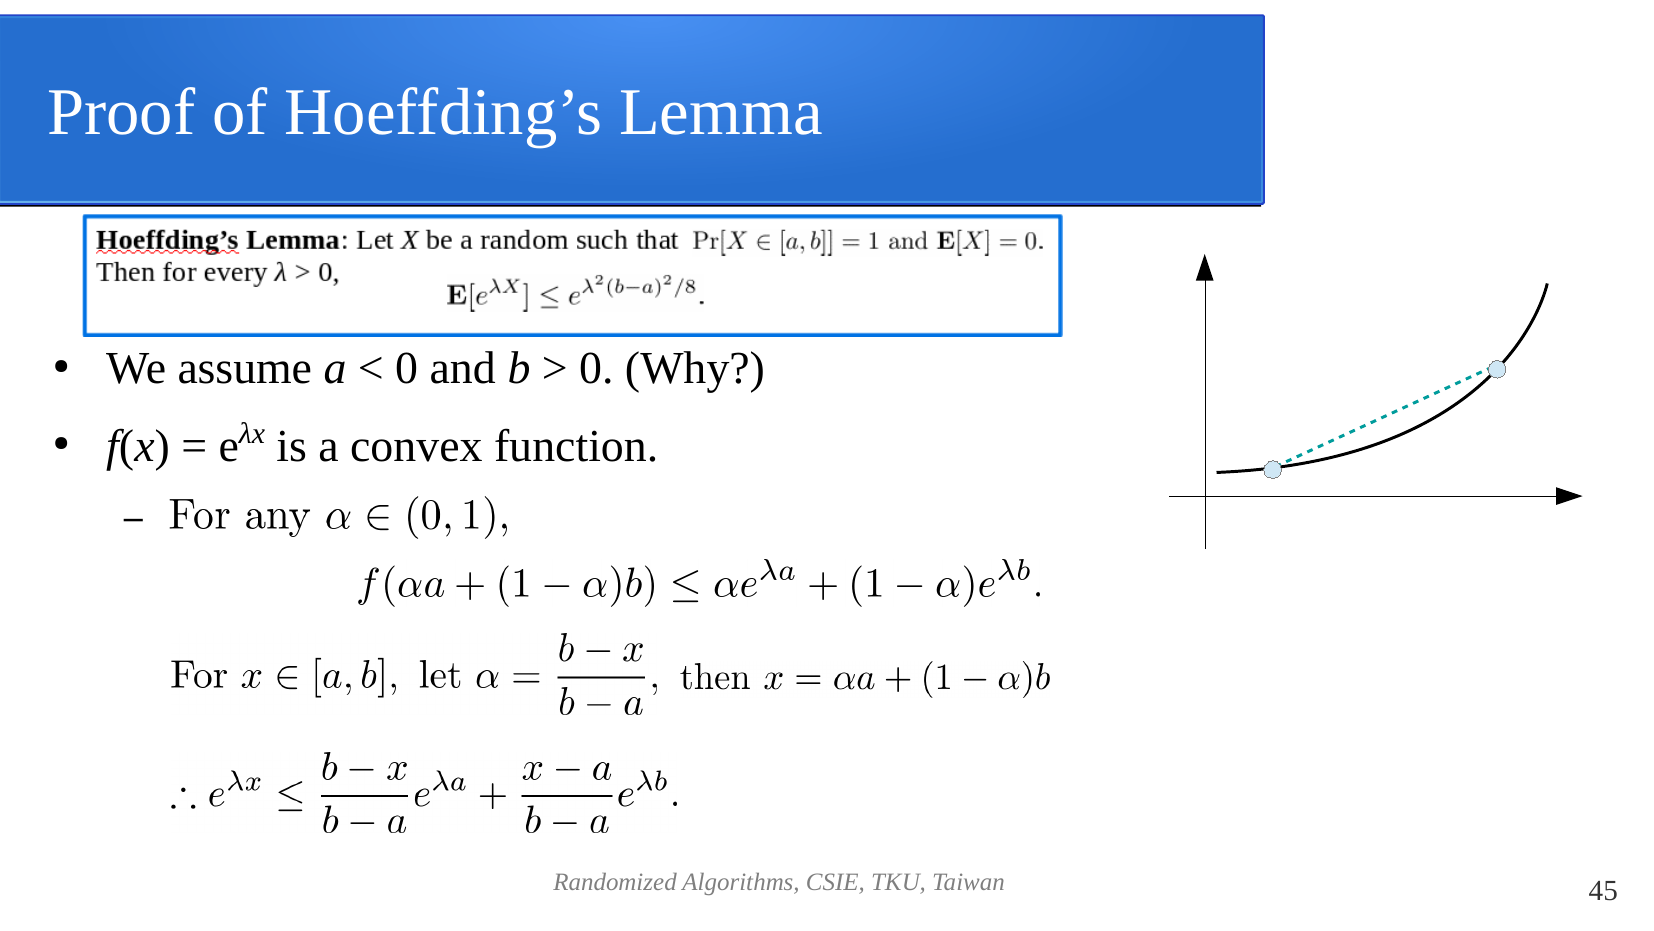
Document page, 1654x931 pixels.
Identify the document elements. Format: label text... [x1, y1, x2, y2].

picture [680, 661, 1050, 698]
picture [171, 752, 677, 833]
picture [171, 633, 657, 715]
title Proof of Hoeffding’s Lemma [47, 35, 1199, 189]
picture [358, 559, 1040, 607]
list We assume a < 0 and b > 0. (Why?) f(x) = eλx is a convex function. [35, 342, 1524, 764]
picture [169, 496, 507, 539]
picture [82, 212, 1063, 337]
list We assume a < 0 and b > 0. (Why?) f(x) = eλx is a convex function. [1206, 342, 1524, 496]
text_box [1488, 360, 1506, 379]
text_box [1263, 460, 1282, 479]
